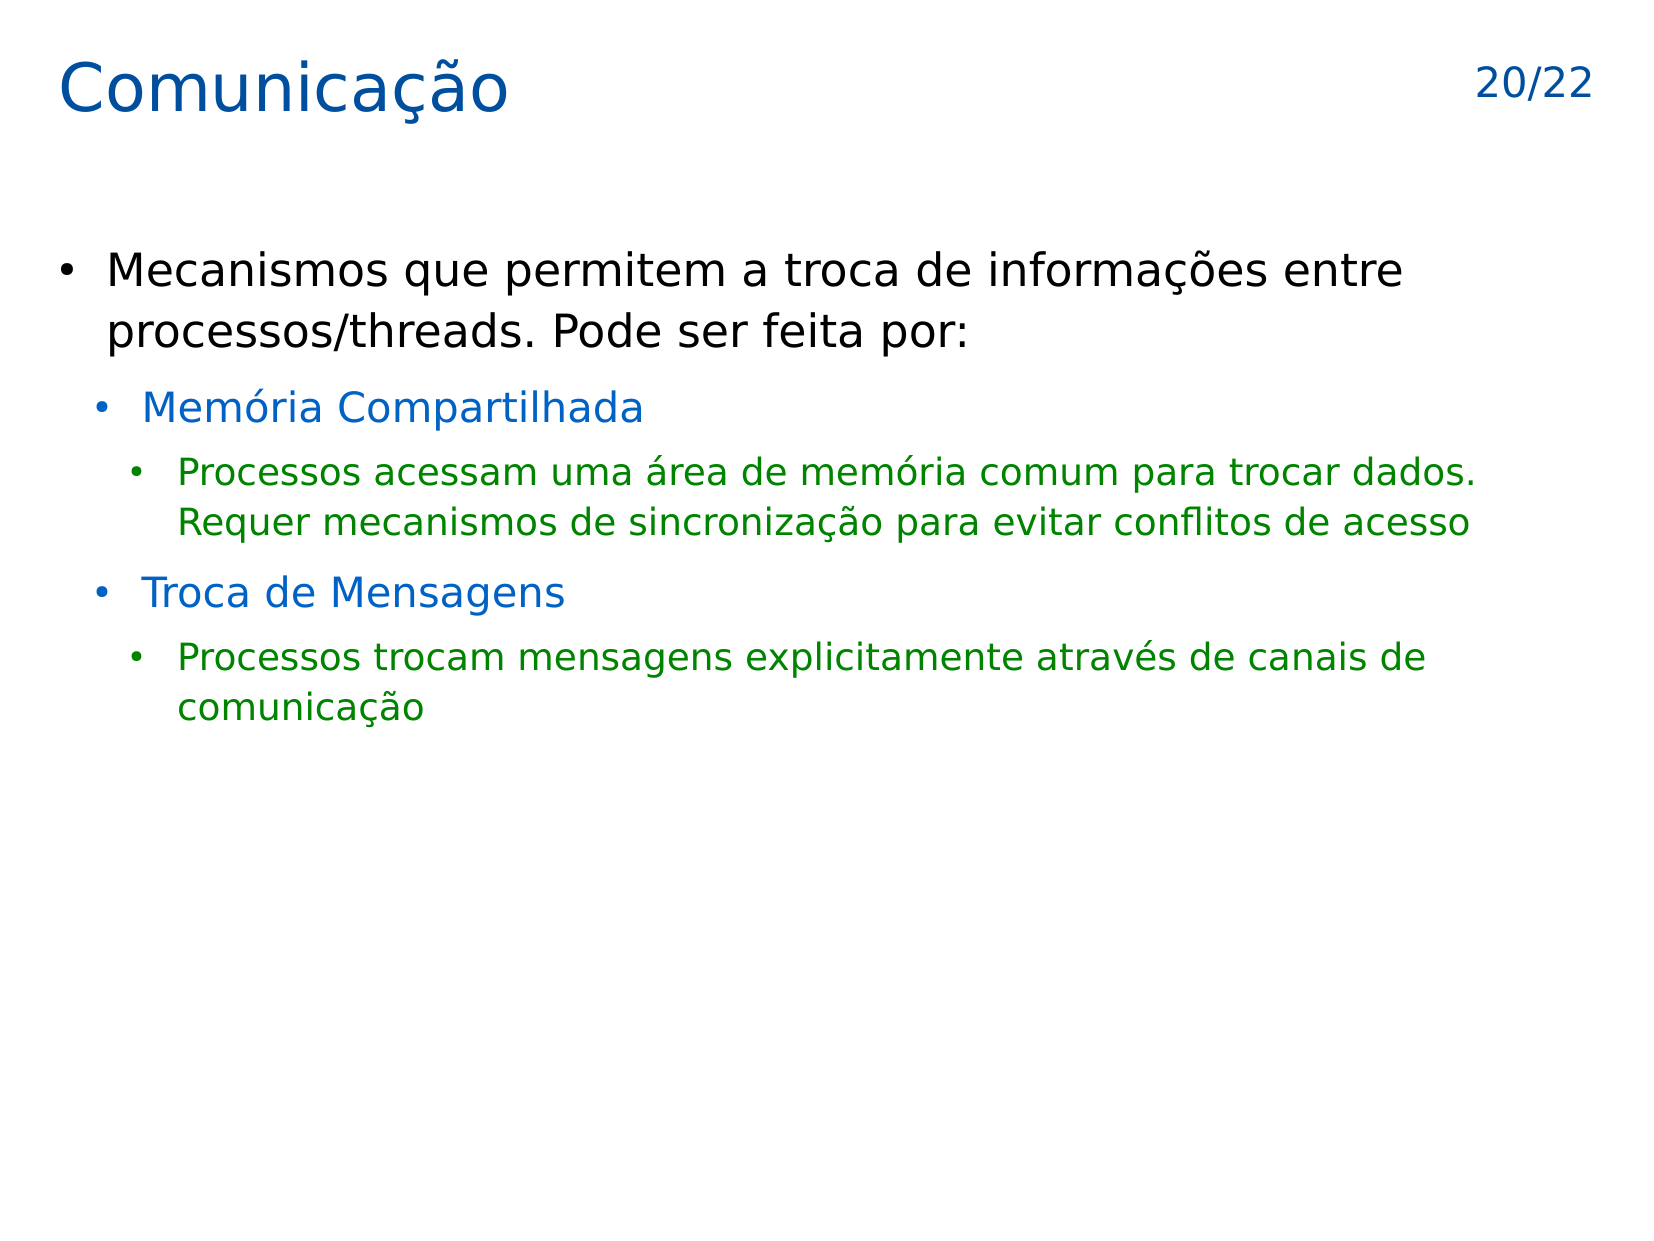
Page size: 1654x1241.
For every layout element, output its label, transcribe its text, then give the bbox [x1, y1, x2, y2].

title Comunicação [59, 29, 1625, 148]
list Mecanismos que permitem a troca de informações entre processos/threads. Pode ser feita por: Memória Compartilhada Processos acessam uma área de memória comum para trocar dados. Requer mecanismos de sincronização para evitar conflitos de acesso Troca de Mensagens Processos trocam mensagens explicitamente através de canais de comunicação [59, 236, 1595, 1182]
